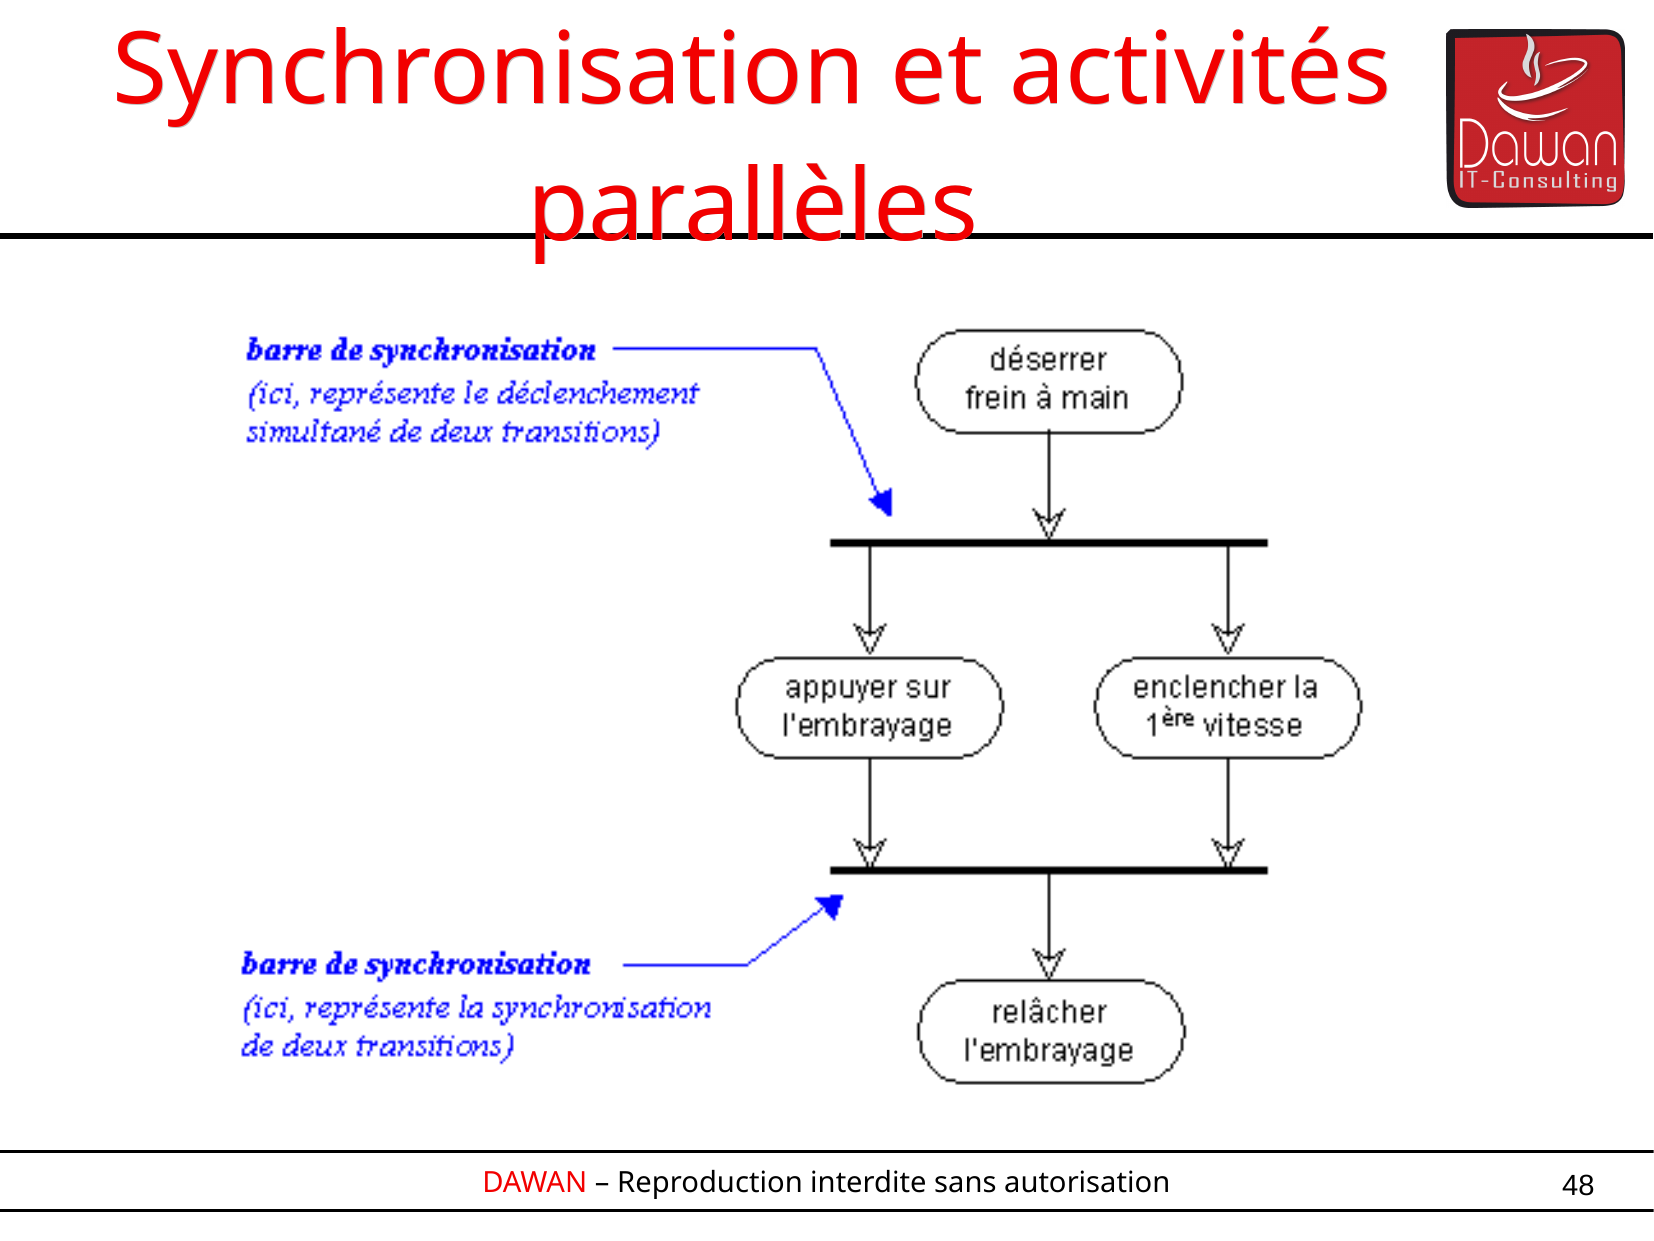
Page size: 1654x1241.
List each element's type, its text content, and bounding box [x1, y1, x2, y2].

title Synchronisation et activités parallèles [59, 16, 1447, 250]
picture [1447, 29, 1625, 208]
picture [235, 325, 1399, 1131]
